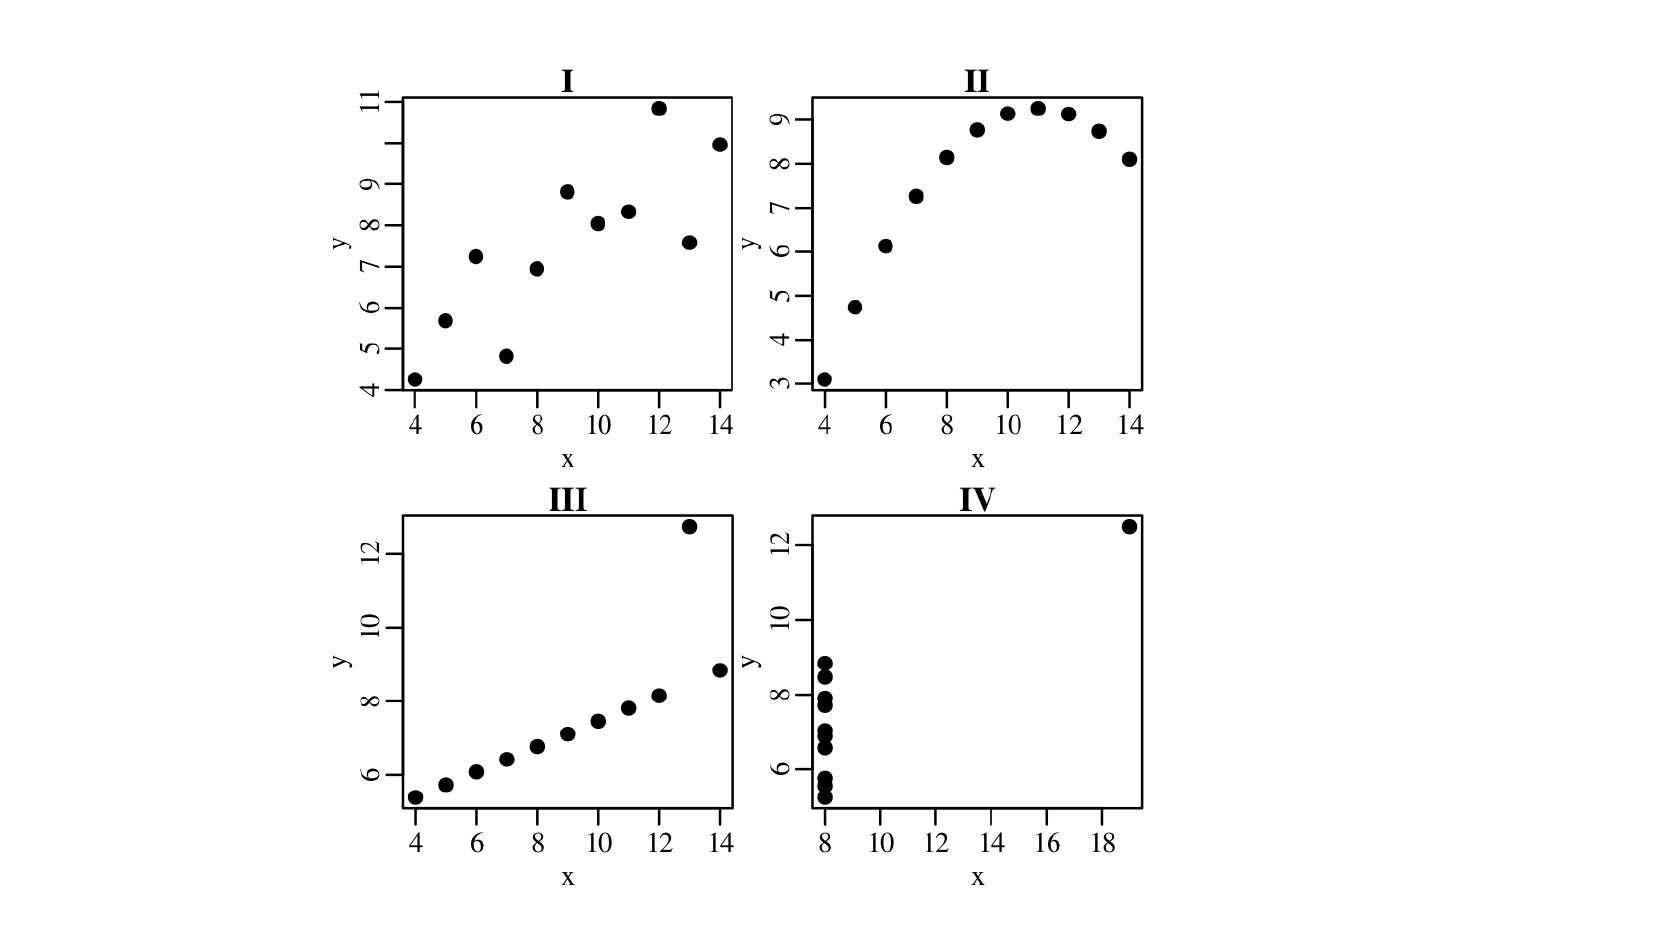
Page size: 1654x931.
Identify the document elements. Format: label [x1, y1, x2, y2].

picture [318, 51, 1146, 473]
picture [330, 481, 1148, 886]
